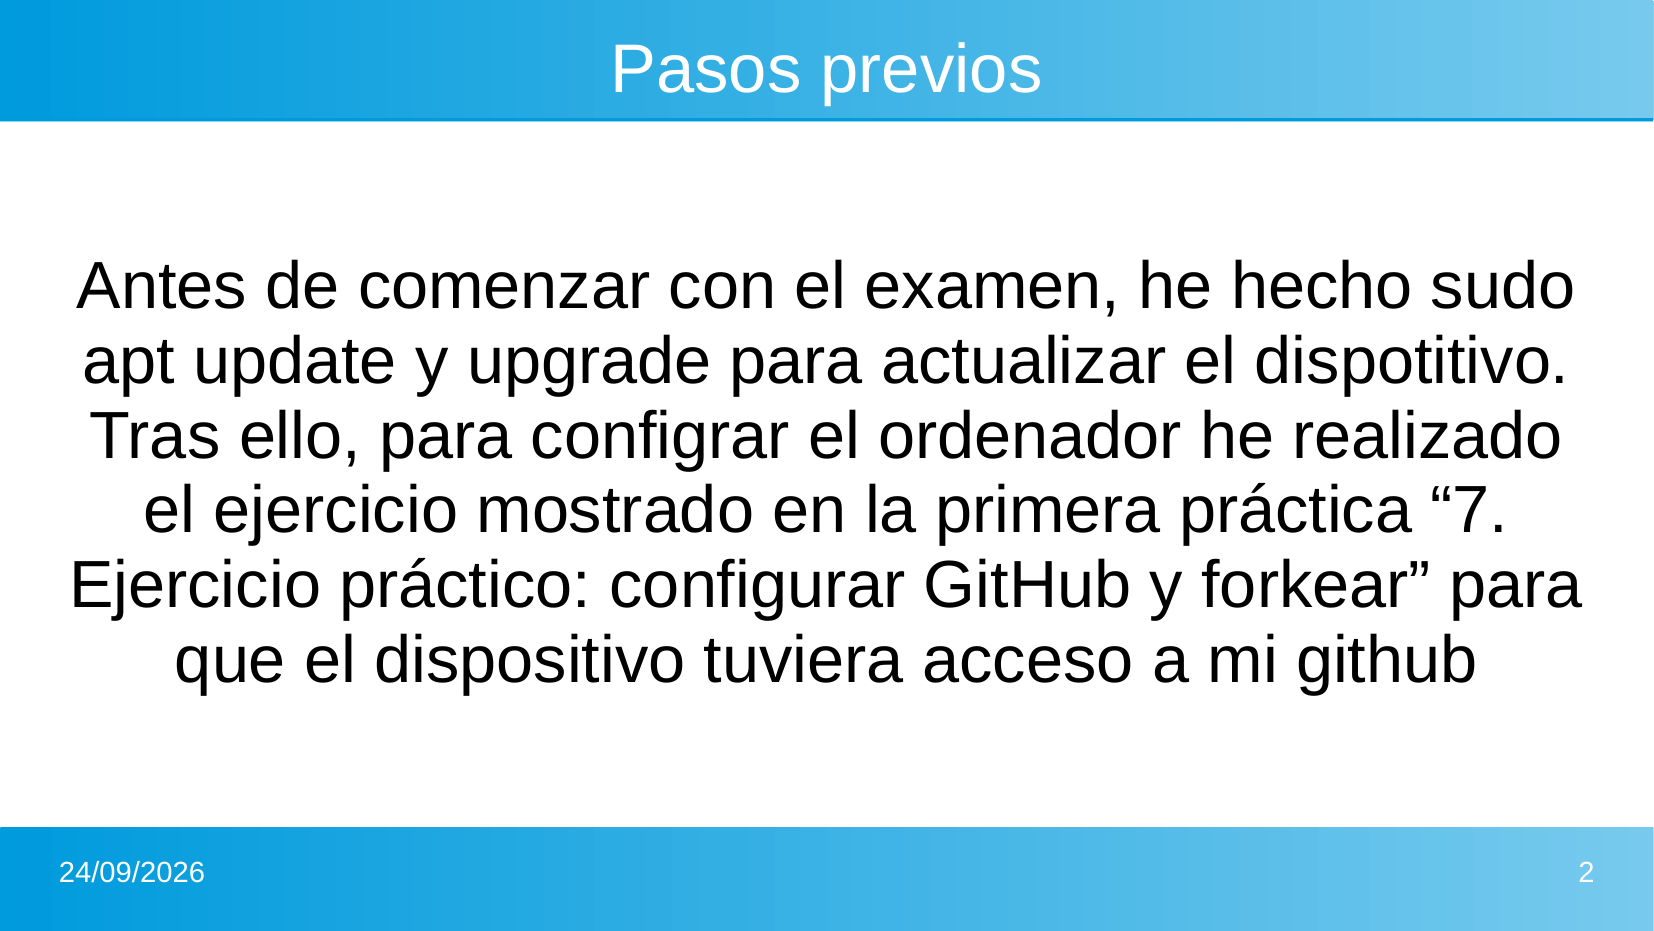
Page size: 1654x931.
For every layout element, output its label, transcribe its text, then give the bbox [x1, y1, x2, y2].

subtitle Antes de comenzar con el examen, he hecho sudo apt update y upgrade para actualizar el dispotitivo. Tras ello, para configrar el ordenador he realizado el ejercicio mostrado en la primera práctica “7. Ejercicio práctico: configurar GitHub y forkear” para que el dispositivo tuviera acceso a mi github [59, 177, 1595, 768]
title Pasos previos [59, 29, 1595, 108]
